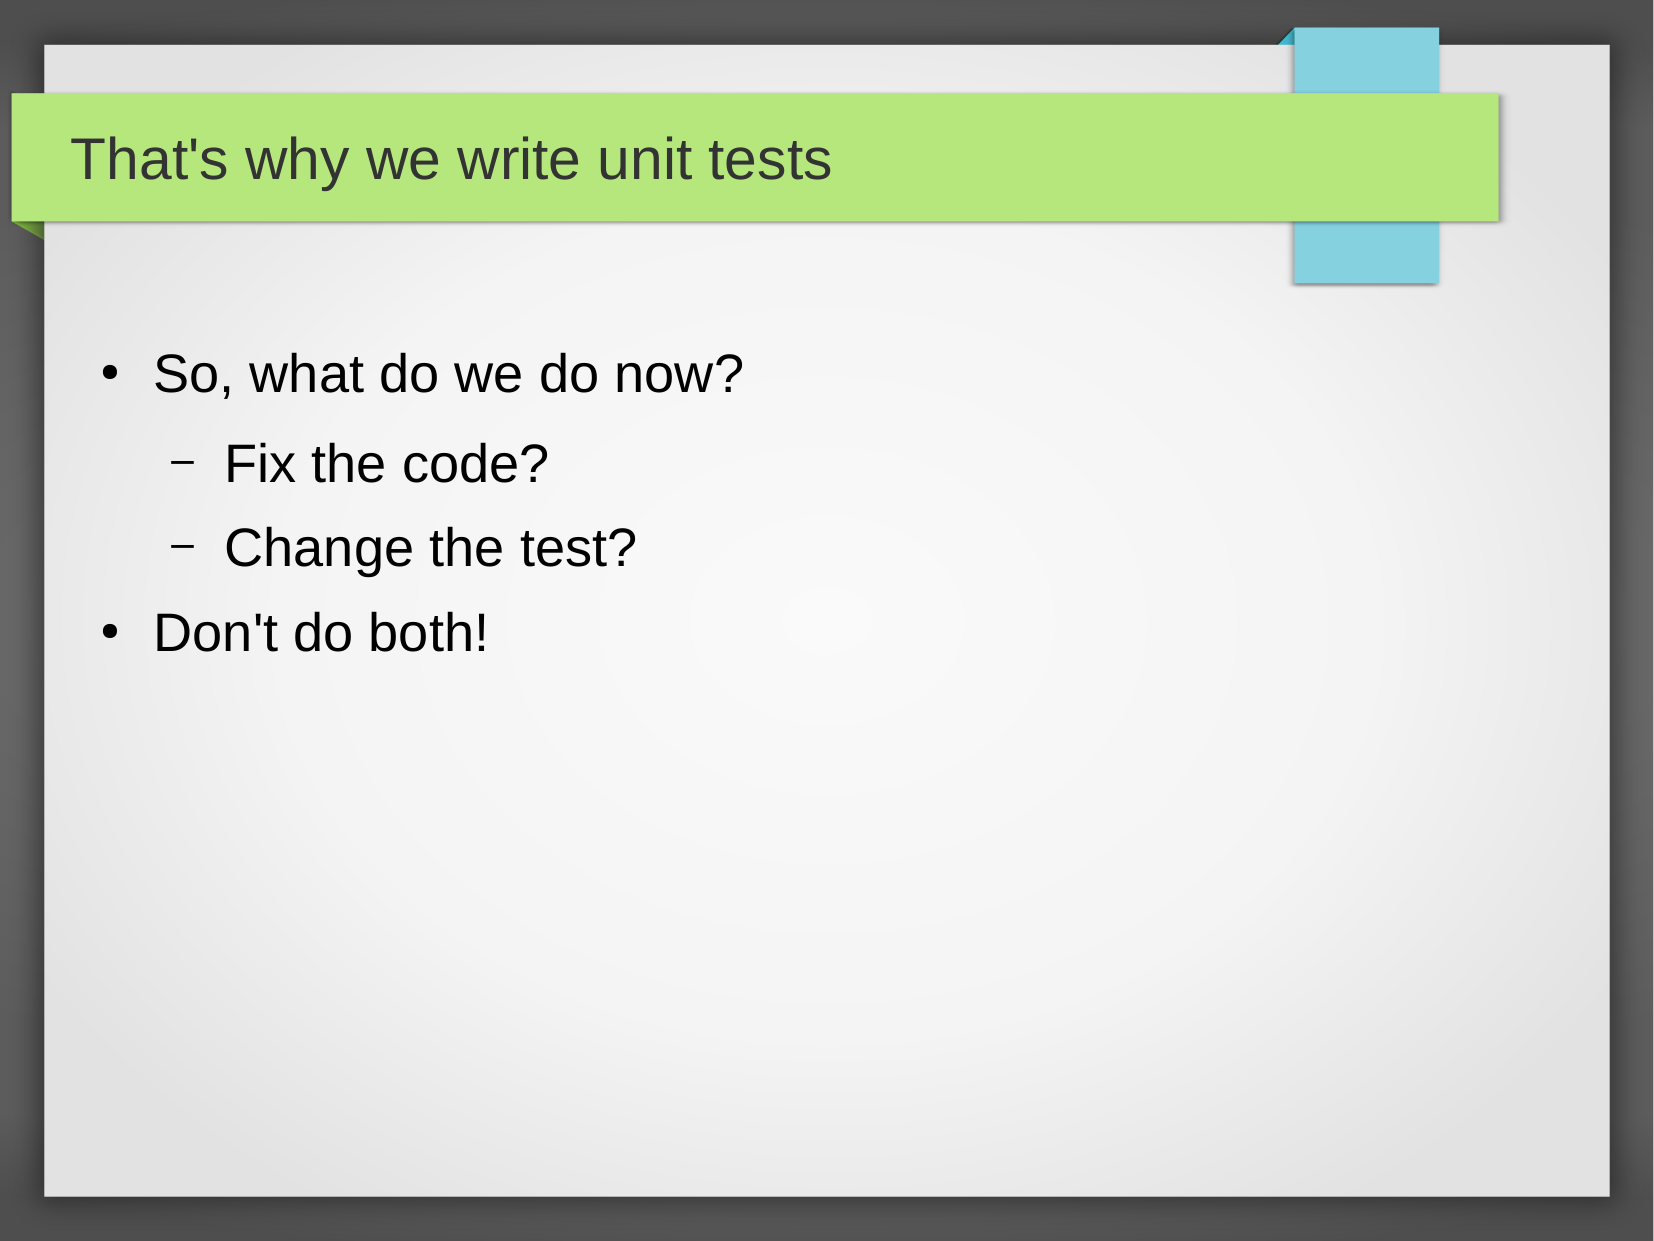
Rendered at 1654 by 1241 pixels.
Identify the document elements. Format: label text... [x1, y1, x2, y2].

title That's why we write unit tests [70, 106, 1229, 213]
list So, what do we do now? Fix the code? Change the test? Don't do both! [82, 343, 1538, 1063]
picture [0, 0, 1654, 1241]
